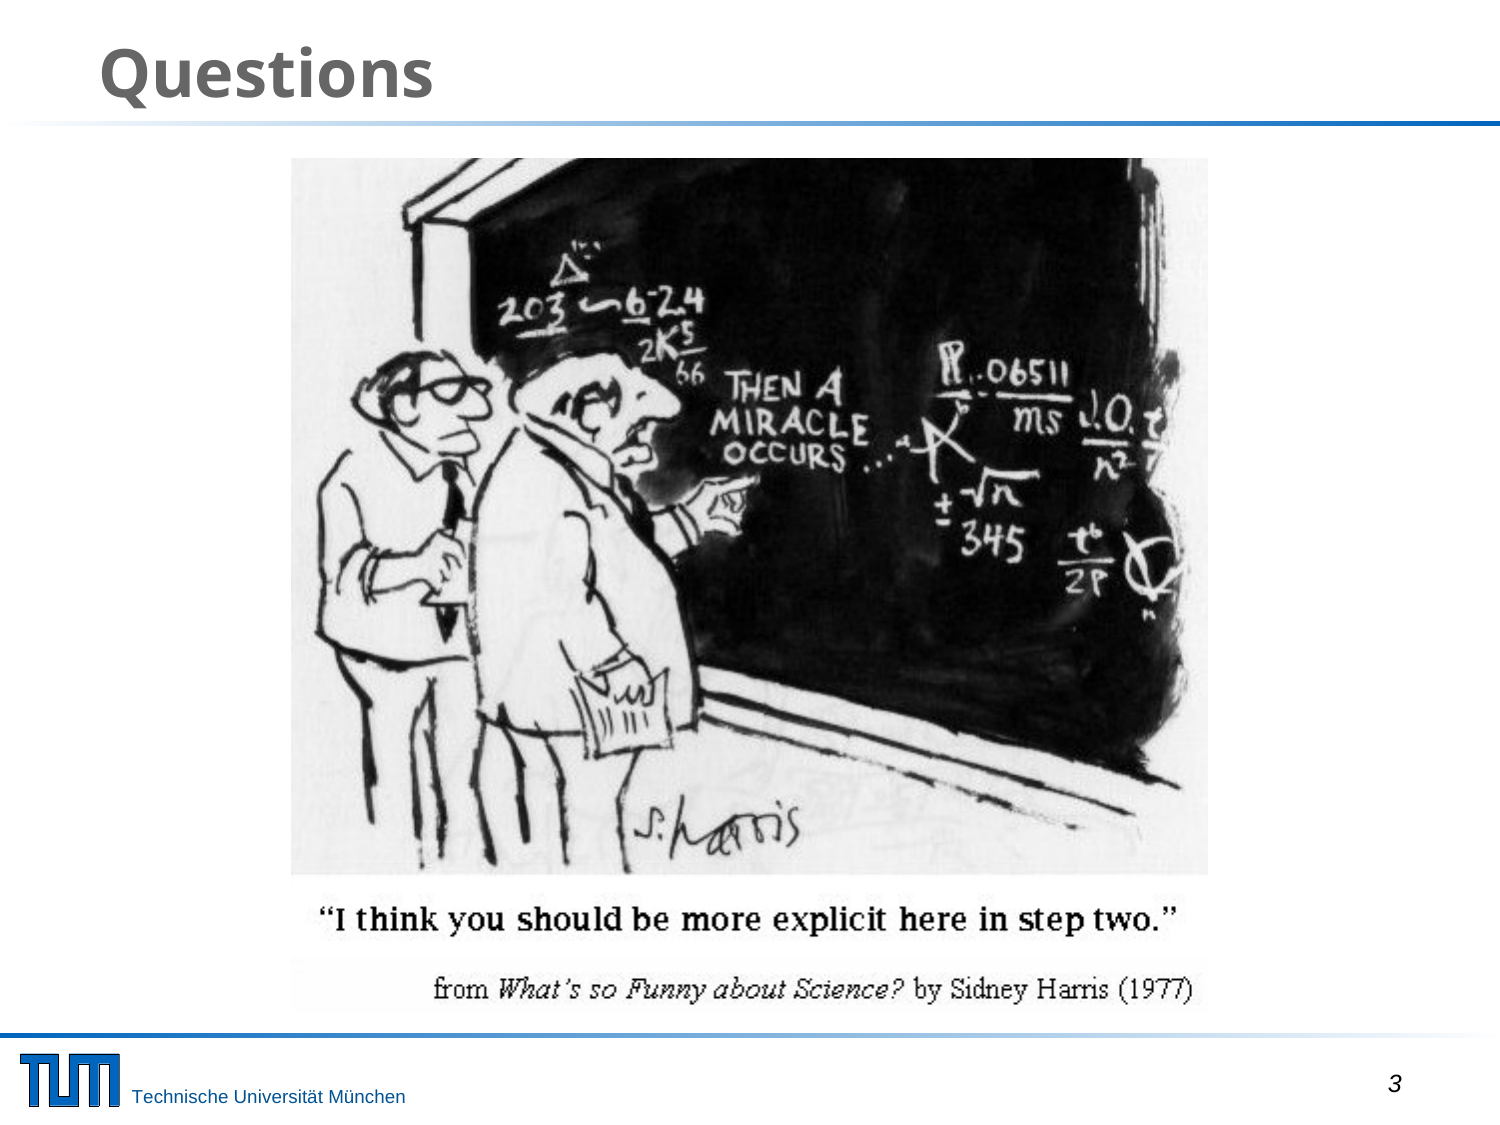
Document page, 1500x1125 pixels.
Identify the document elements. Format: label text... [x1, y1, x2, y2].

picture [291, 158, 1208, 1013]
title Questions [83, 18, 1278, 119]
